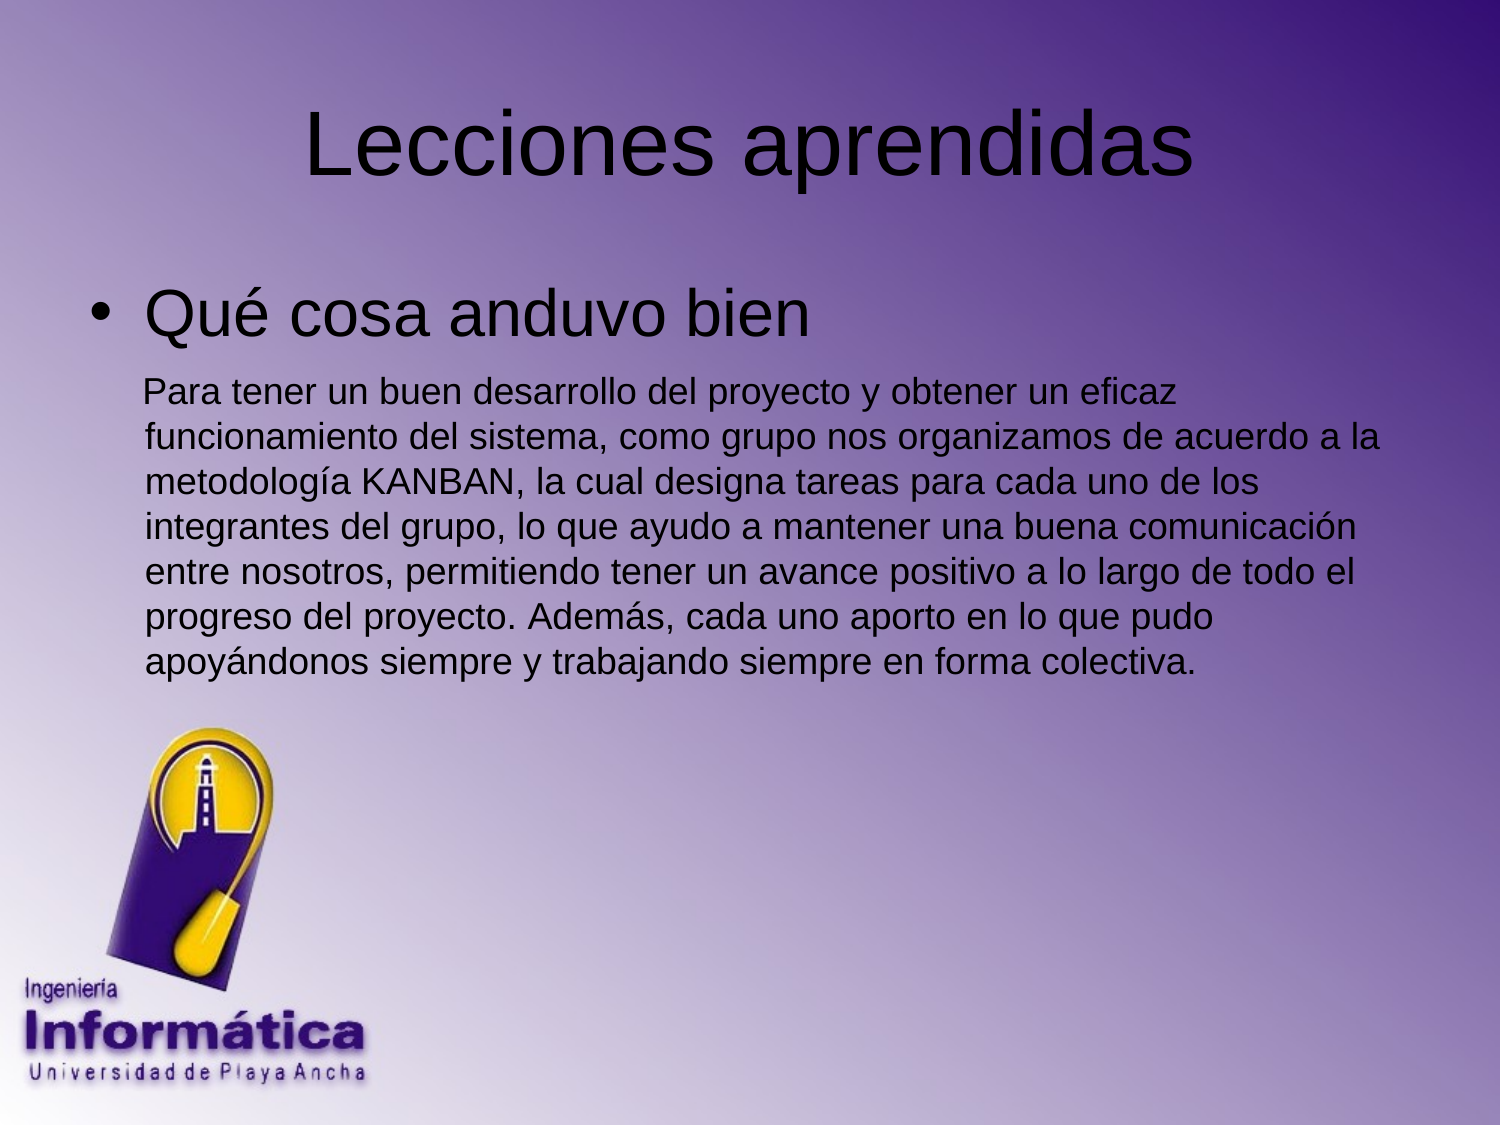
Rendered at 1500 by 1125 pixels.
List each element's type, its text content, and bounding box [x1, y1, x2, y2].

title Lecciones aprendidas [75, 45, 1426, 233]
list Qué cosa anduvo bien Para tener un buen desarrollo del proyecto y obtener un eficaz funcionamiento del sistema, como grupo nos organizamos de acuerdo a la metodología KANBAN, la cual designa tareas para cada uno de los integrantes del grupo, lo que ayudo a mantener una buena comunicación entre nosotros, permitiendo tener un avance positivo a lo largo de todo el progreso del proyecto. Además, cada uno aporto en lo que pudo apoyándonos siempre y trabajando siempre en forma colectiva. [75, 262, 1426, 1005]
picture [0, 0, 1500, 1125]
